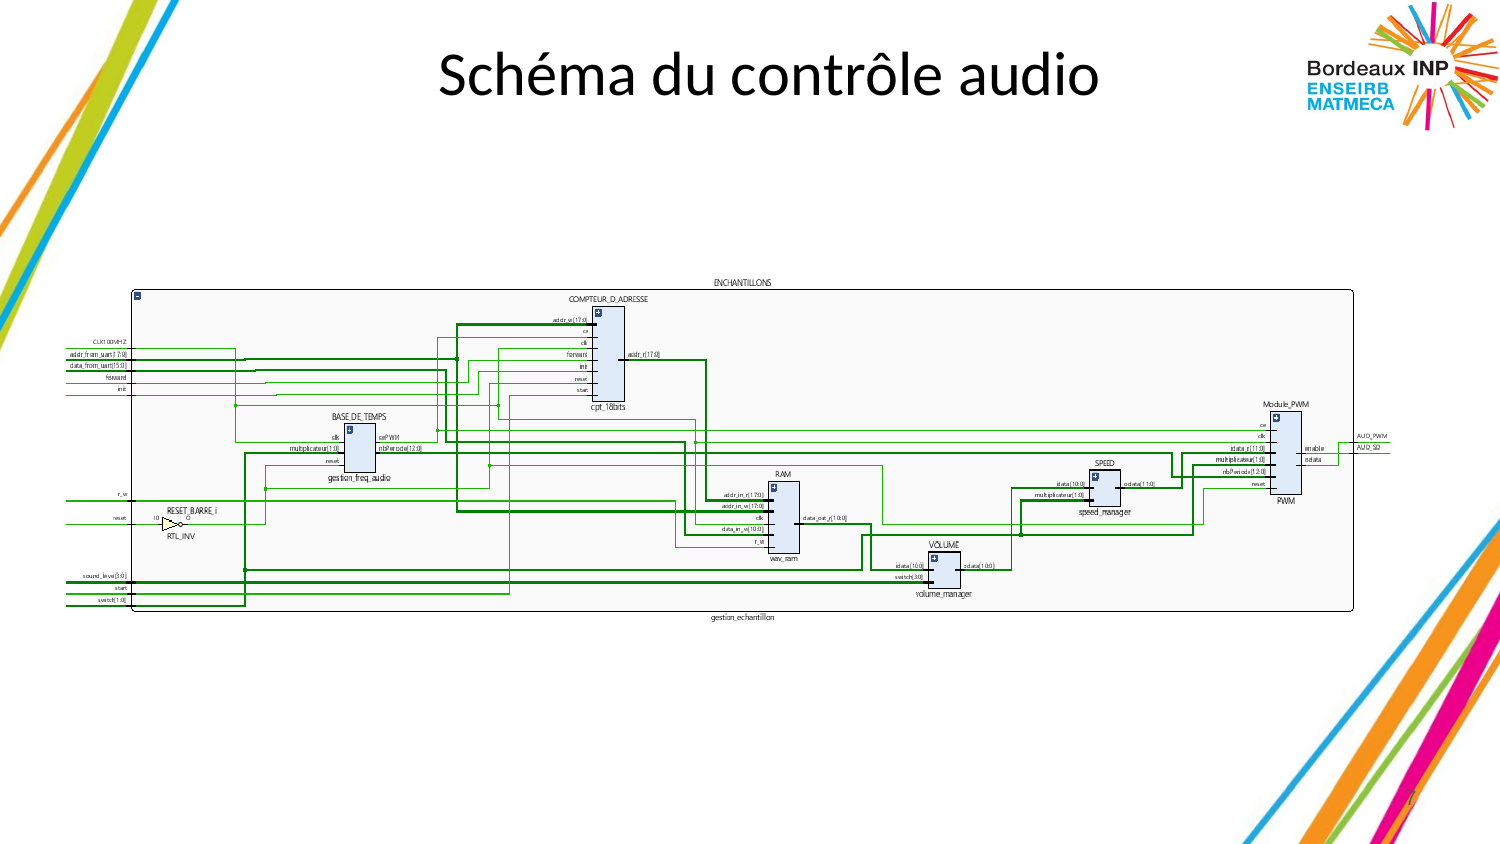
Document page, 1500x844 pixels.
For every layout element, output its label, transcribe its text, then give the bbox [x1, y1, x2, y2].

text_box 9 [1389, 764, 1480, 830]
picture [0, 0, 171, 317]
picture [0, 0, 1500, 844]
title Schéma du contrôle audio [262, 7, 1279, 123]
picture [1304, 0, 1500, 131]
